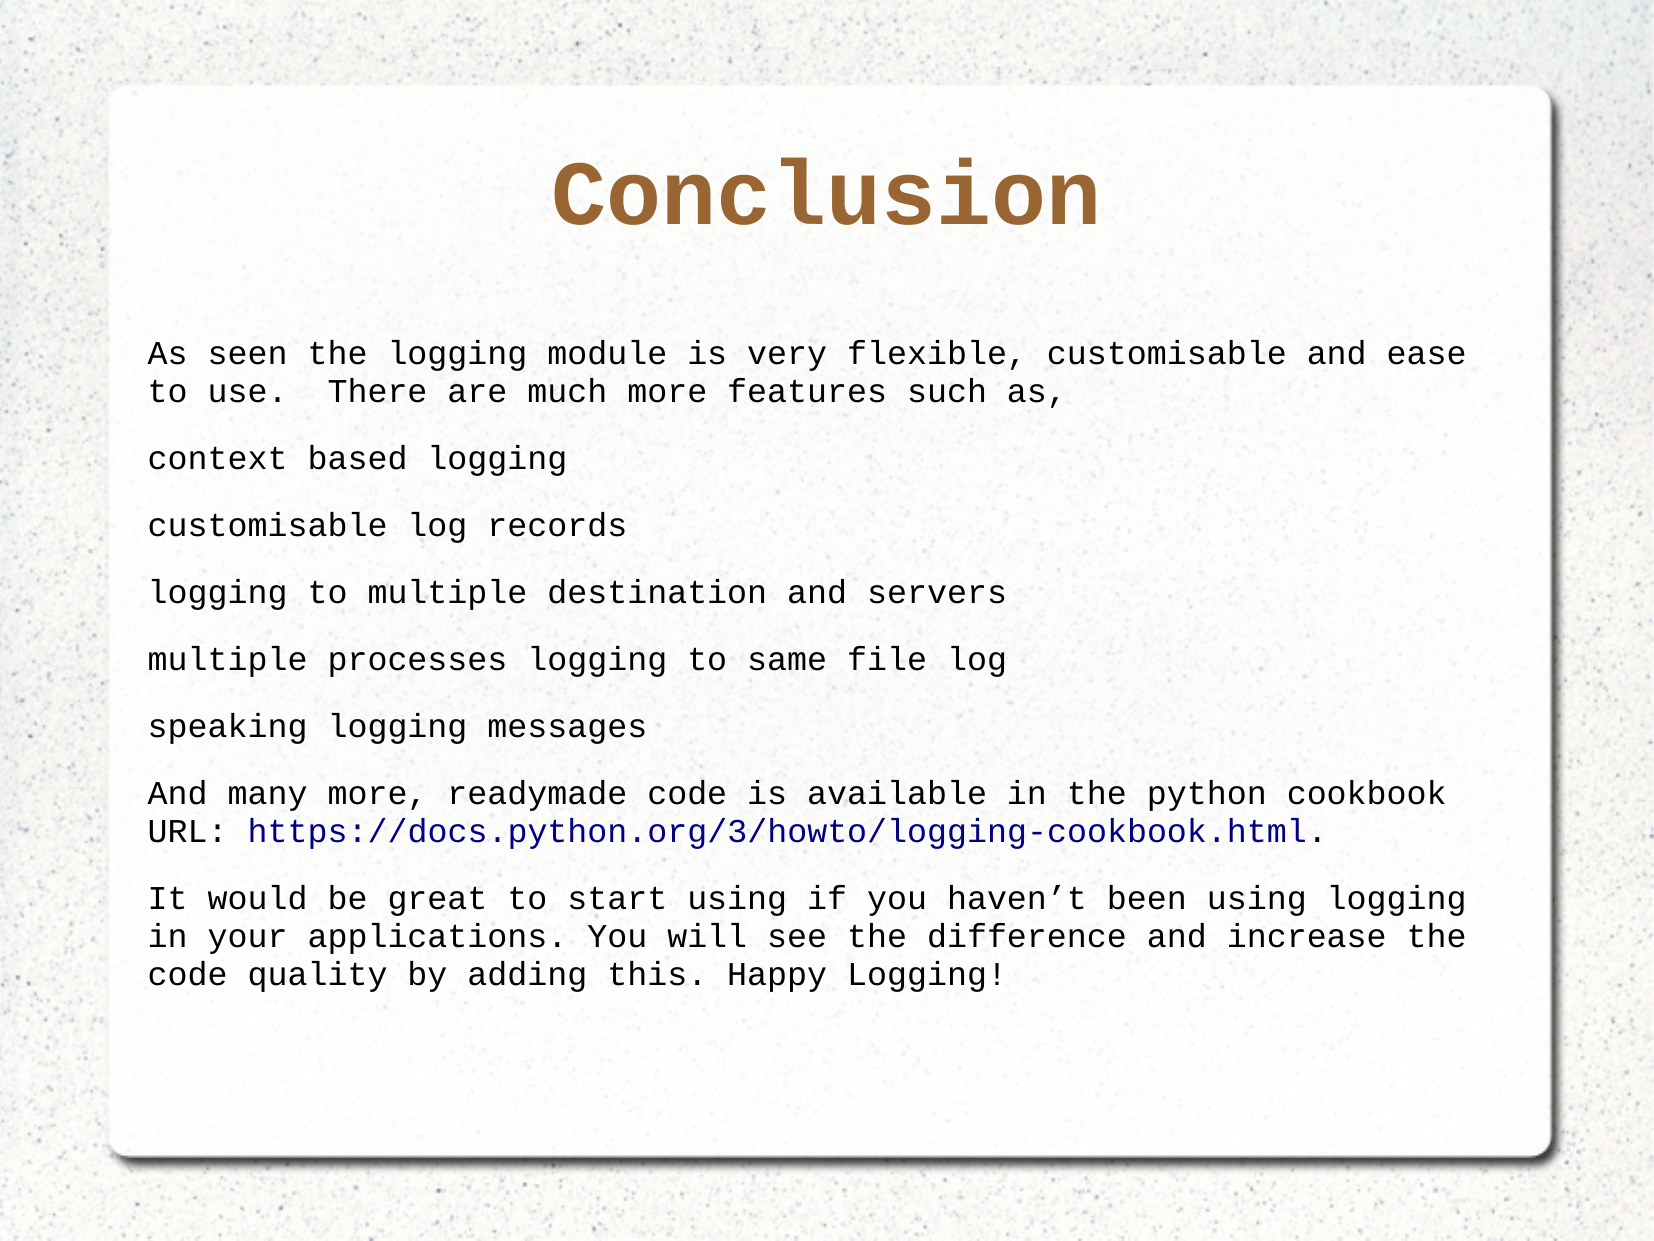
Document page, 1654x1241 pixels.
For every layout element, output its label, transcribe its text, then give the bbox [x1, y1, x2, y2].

picture [0, 0, 1654, 1241]
title Conclusion [118, 96, 1536, 304]
list As seen the logging module is very flexible, customisable and ease to use. There are much more features such as, context based logging customisable log records logging to multiple destination and servers multiple processes logging to same file log speaking logging messages And many more, readymade code is available in the python cookbook URL: https://docs.python.org/3/howto/logging-cookbook.html. It would be great to start using if you haven’t been using logging in your applications. You will see the difference and increase the code quality by adding this. Happy Logging! [147, 336, 1506, 987]
